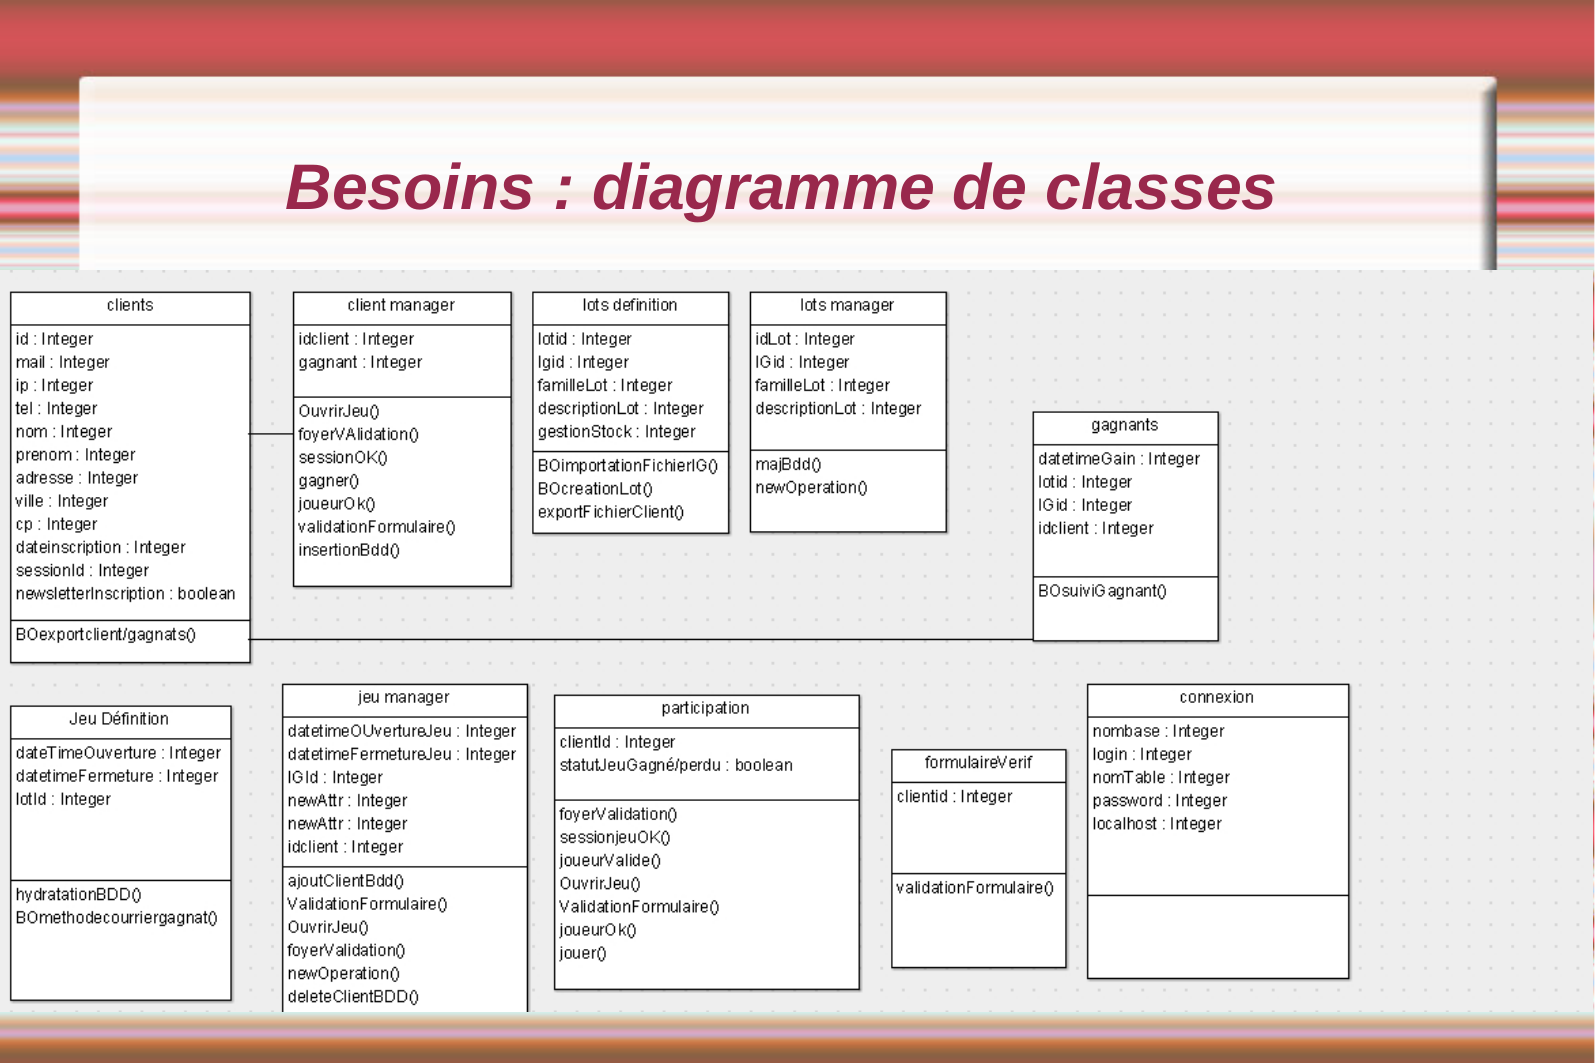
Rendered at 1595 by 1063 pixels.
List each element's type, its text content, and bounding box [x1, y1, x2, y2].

title Besoins : diagramme de classes [85, 98, 1479, 270]
picture [0, 0, 1595, 1063]
